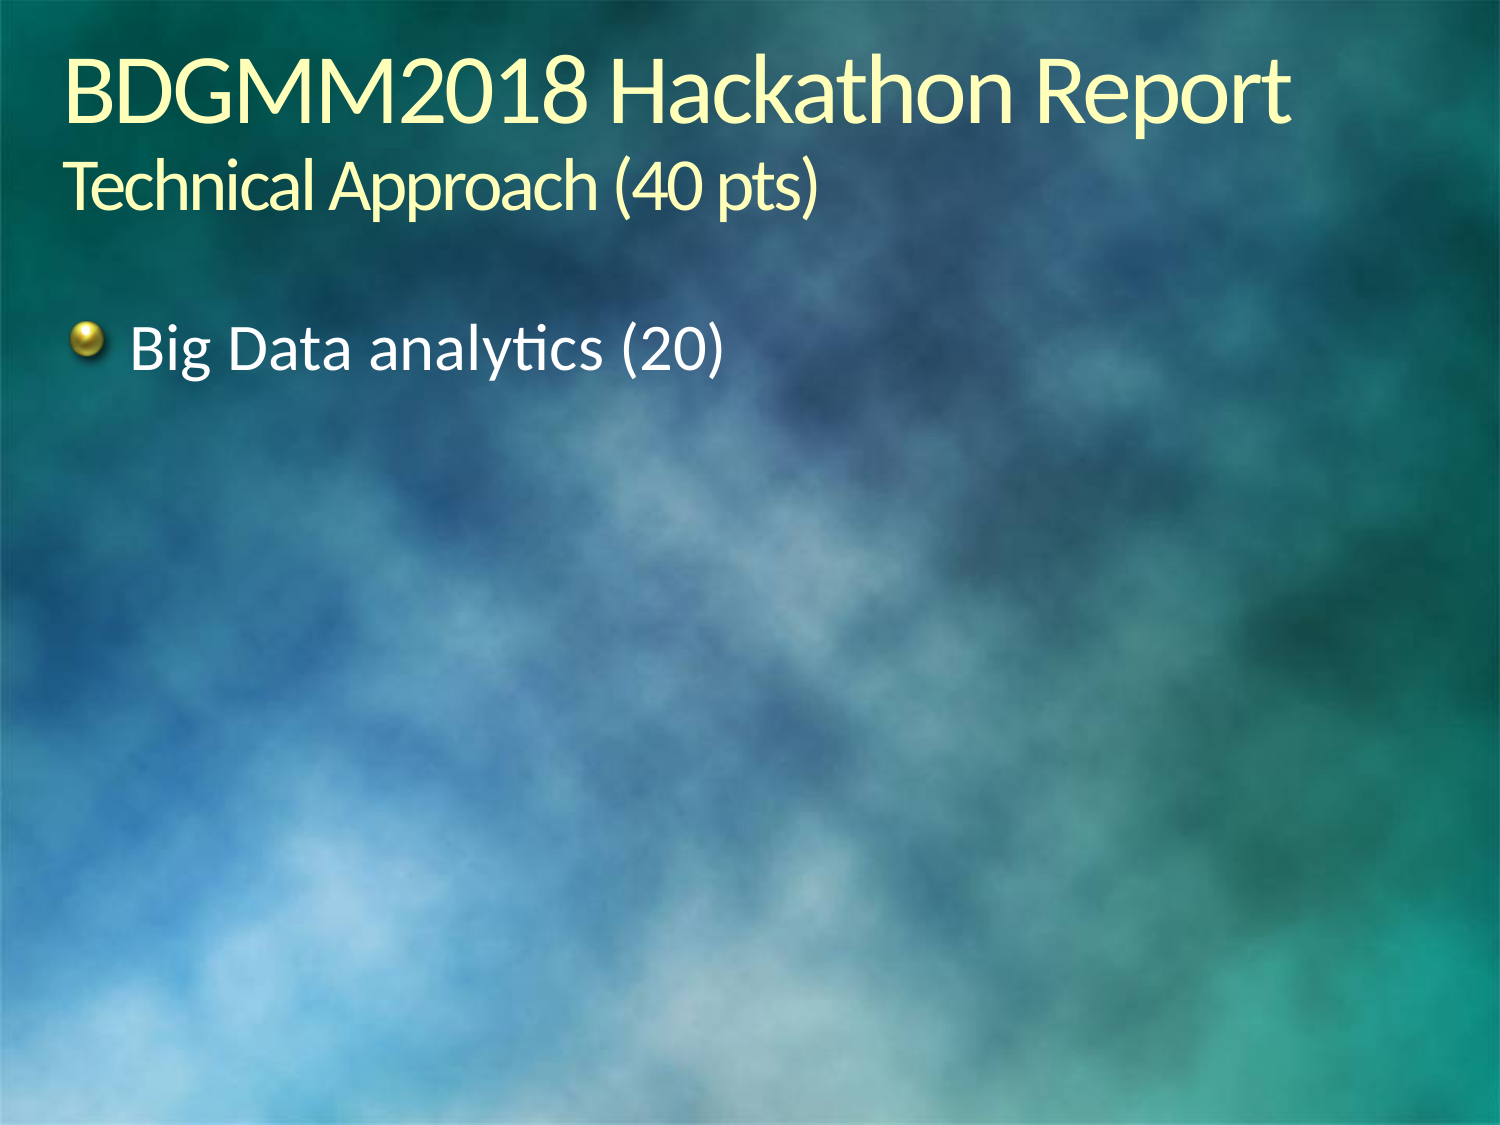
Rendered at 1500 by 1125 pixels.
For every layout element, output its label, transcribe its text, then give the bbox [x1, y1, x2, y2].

title BDGMM2018 Hackathon Report Technical Approach (40 pts) [62, 37, 1438, 229]
picture [0, 0, 1500, 1125]
list Big Data analytics (20) [64, 312, 1440, 863]
